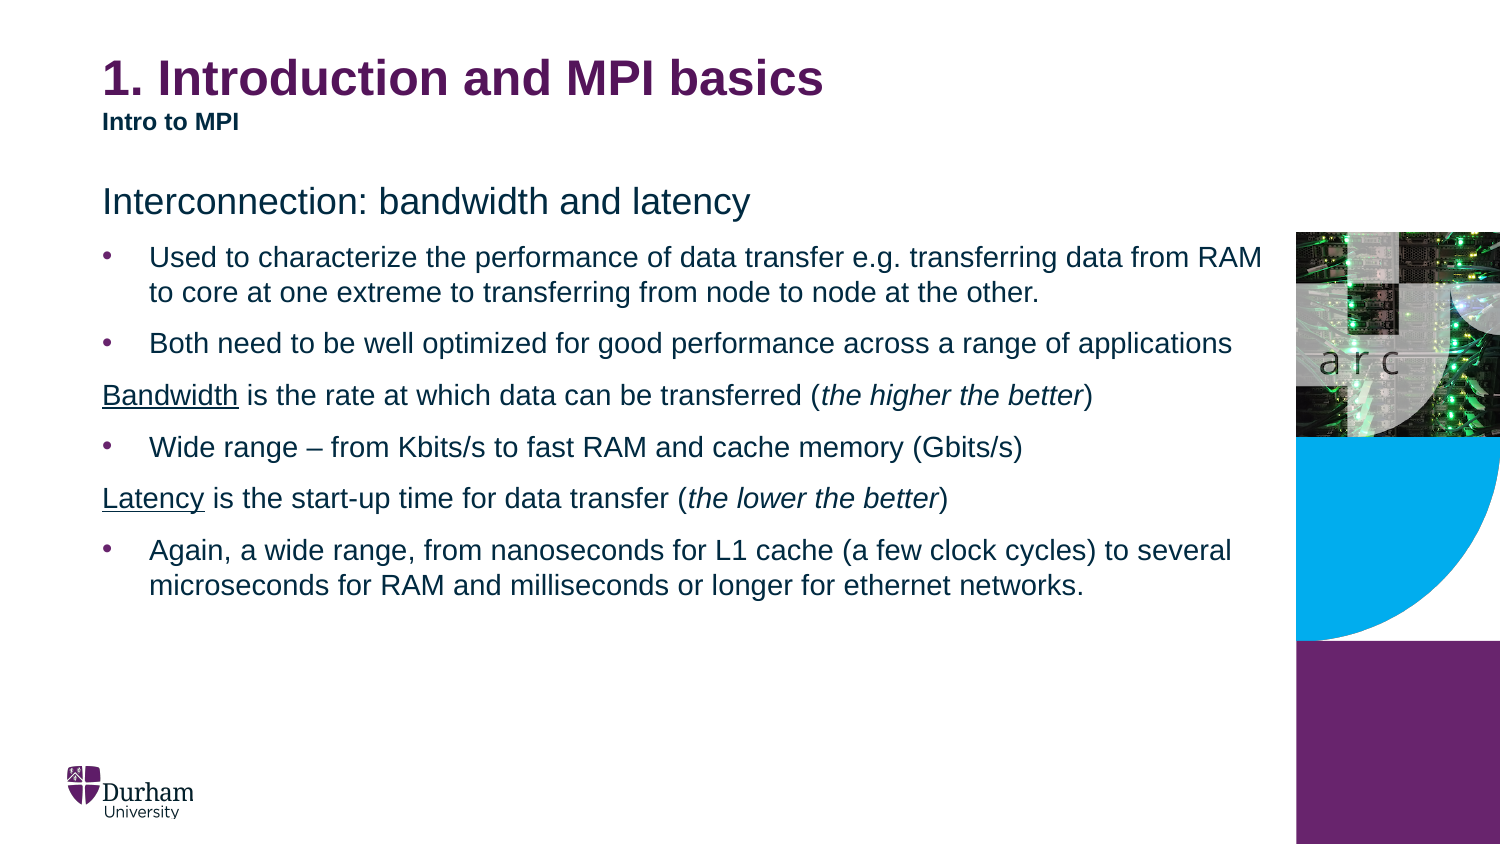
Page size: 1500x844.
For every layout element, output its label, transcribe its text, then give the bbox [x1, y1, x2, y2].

text_box [1296, 640, 1500, 844]
picture [1296, 232, 1500, 436]
title 1. Introduction and MPI basics Intro to MPI [101, 45, 1399, 187]
picture [1332, 467, 1500, 640]
picture [67, 766, 193, 819]
list Interconnection: bandwidth and latency Used to characterize the performance of data transfer e.g. transferring data from RAM to core at one extreme to transferring from node to node at the other. Both need to be well optimized for good performance across a range of applications Bandwidth is the rate at which data can be transferred (the higher the better) Wide range – from Kbits/s to fast RAM and cache memory (Gbits/s) Latency is the start-up time for data transfer (the lower the better) Again, a wide range, from nanoseconds for L1 cache (a few clock cycles) to several microseconds for RAM and milliseconds or longer for ethernet networks. [101, 176, 1297, 515]
